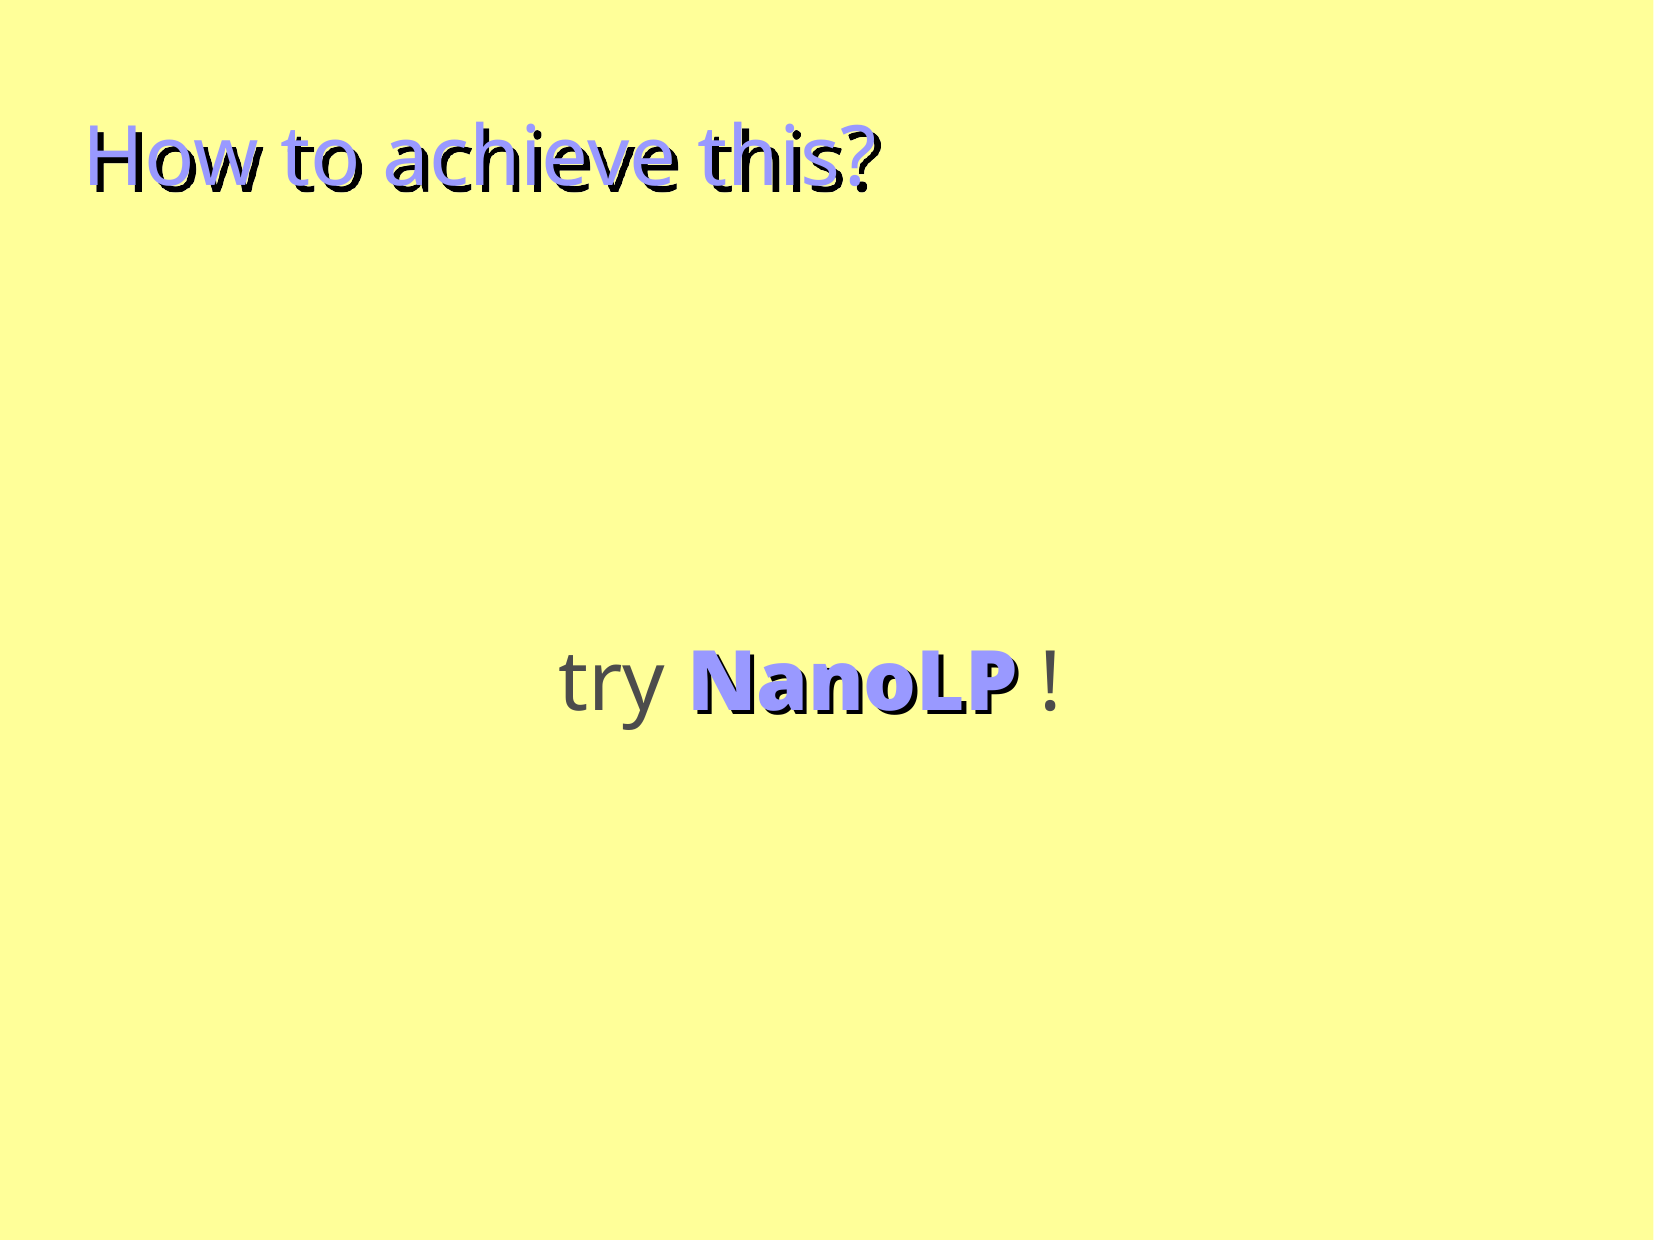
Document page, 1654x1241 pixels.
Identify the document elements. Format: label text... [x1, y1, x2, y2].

list try NanoLP ! [82, 260, 1538, 980]
title How to achieve this? [82, 49, 1571, 257]
